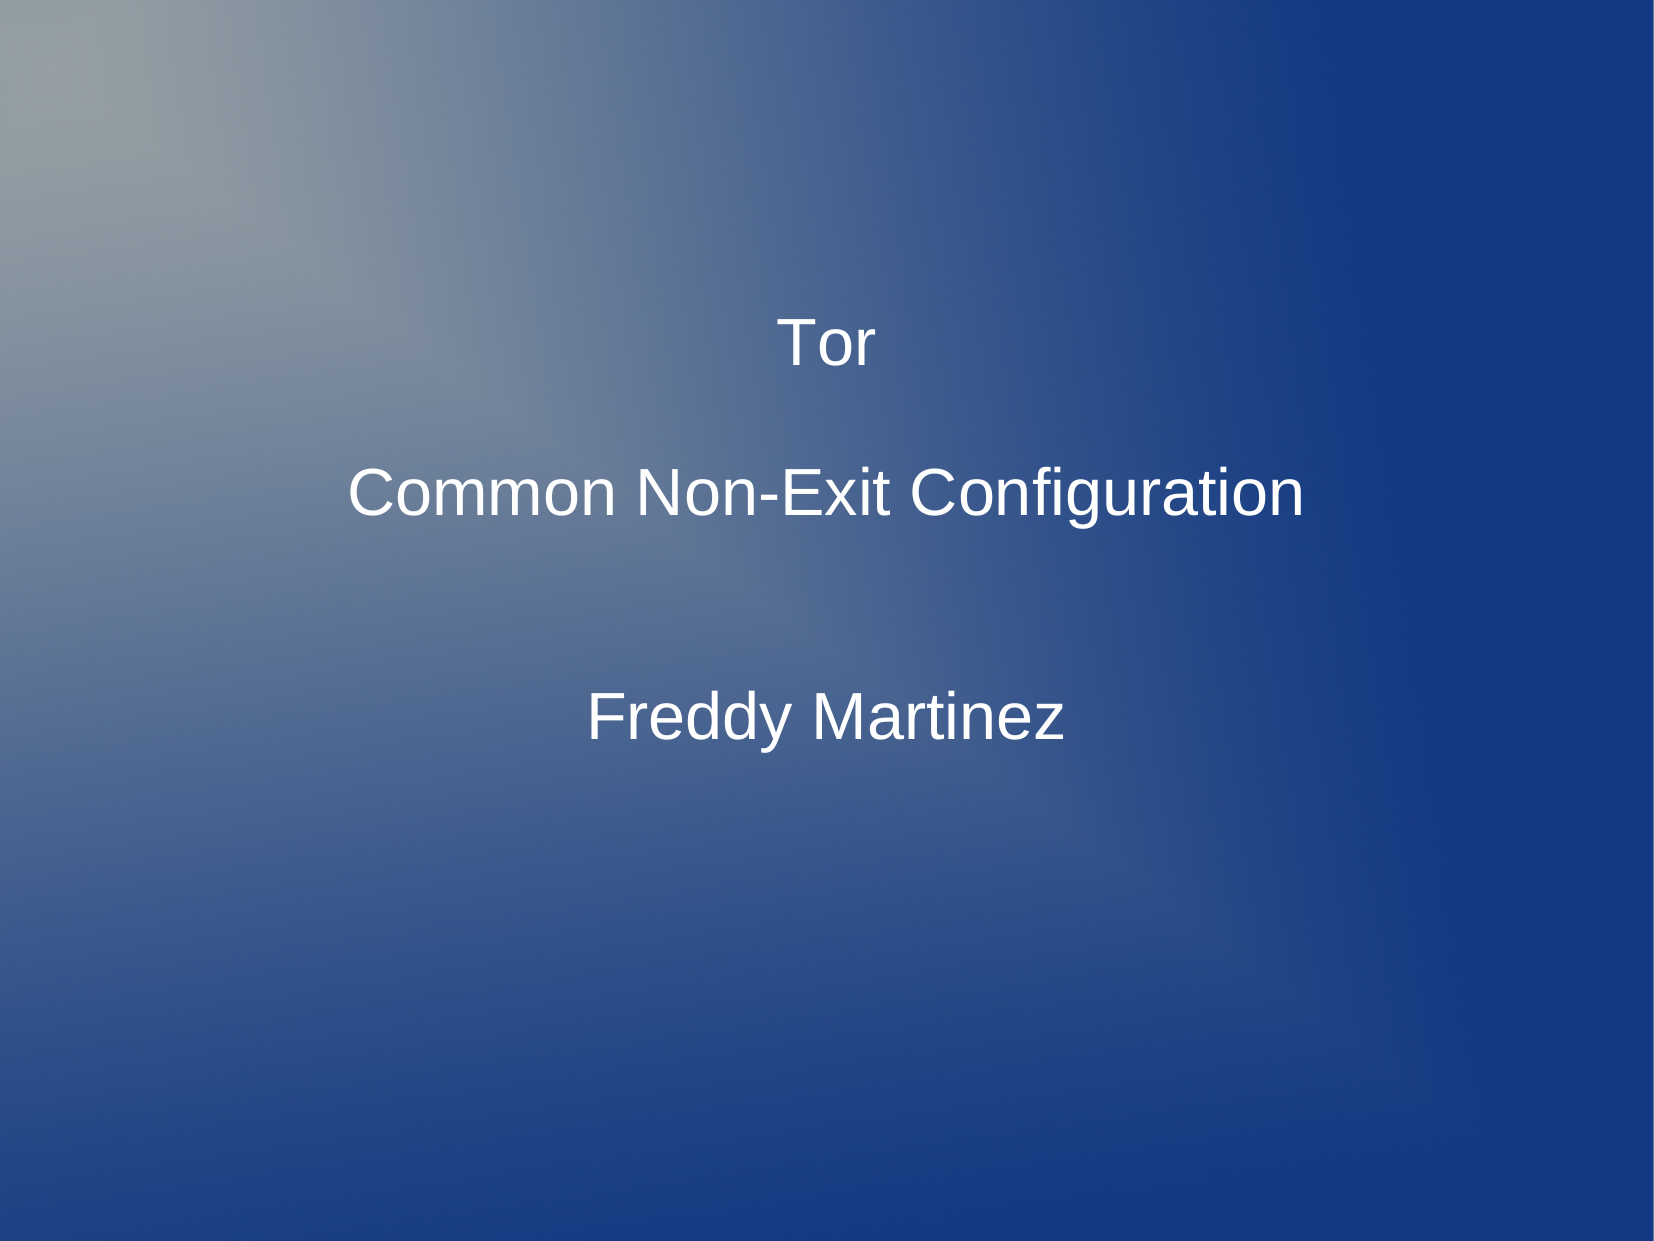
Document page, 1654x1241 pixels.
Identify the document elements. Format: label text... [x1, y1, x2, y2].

subtitle Tor Common Non-Exit Configuration Freddy Martinez [82, 49, 1571, 1010]
picture [0, 0, 1654, 1241]
